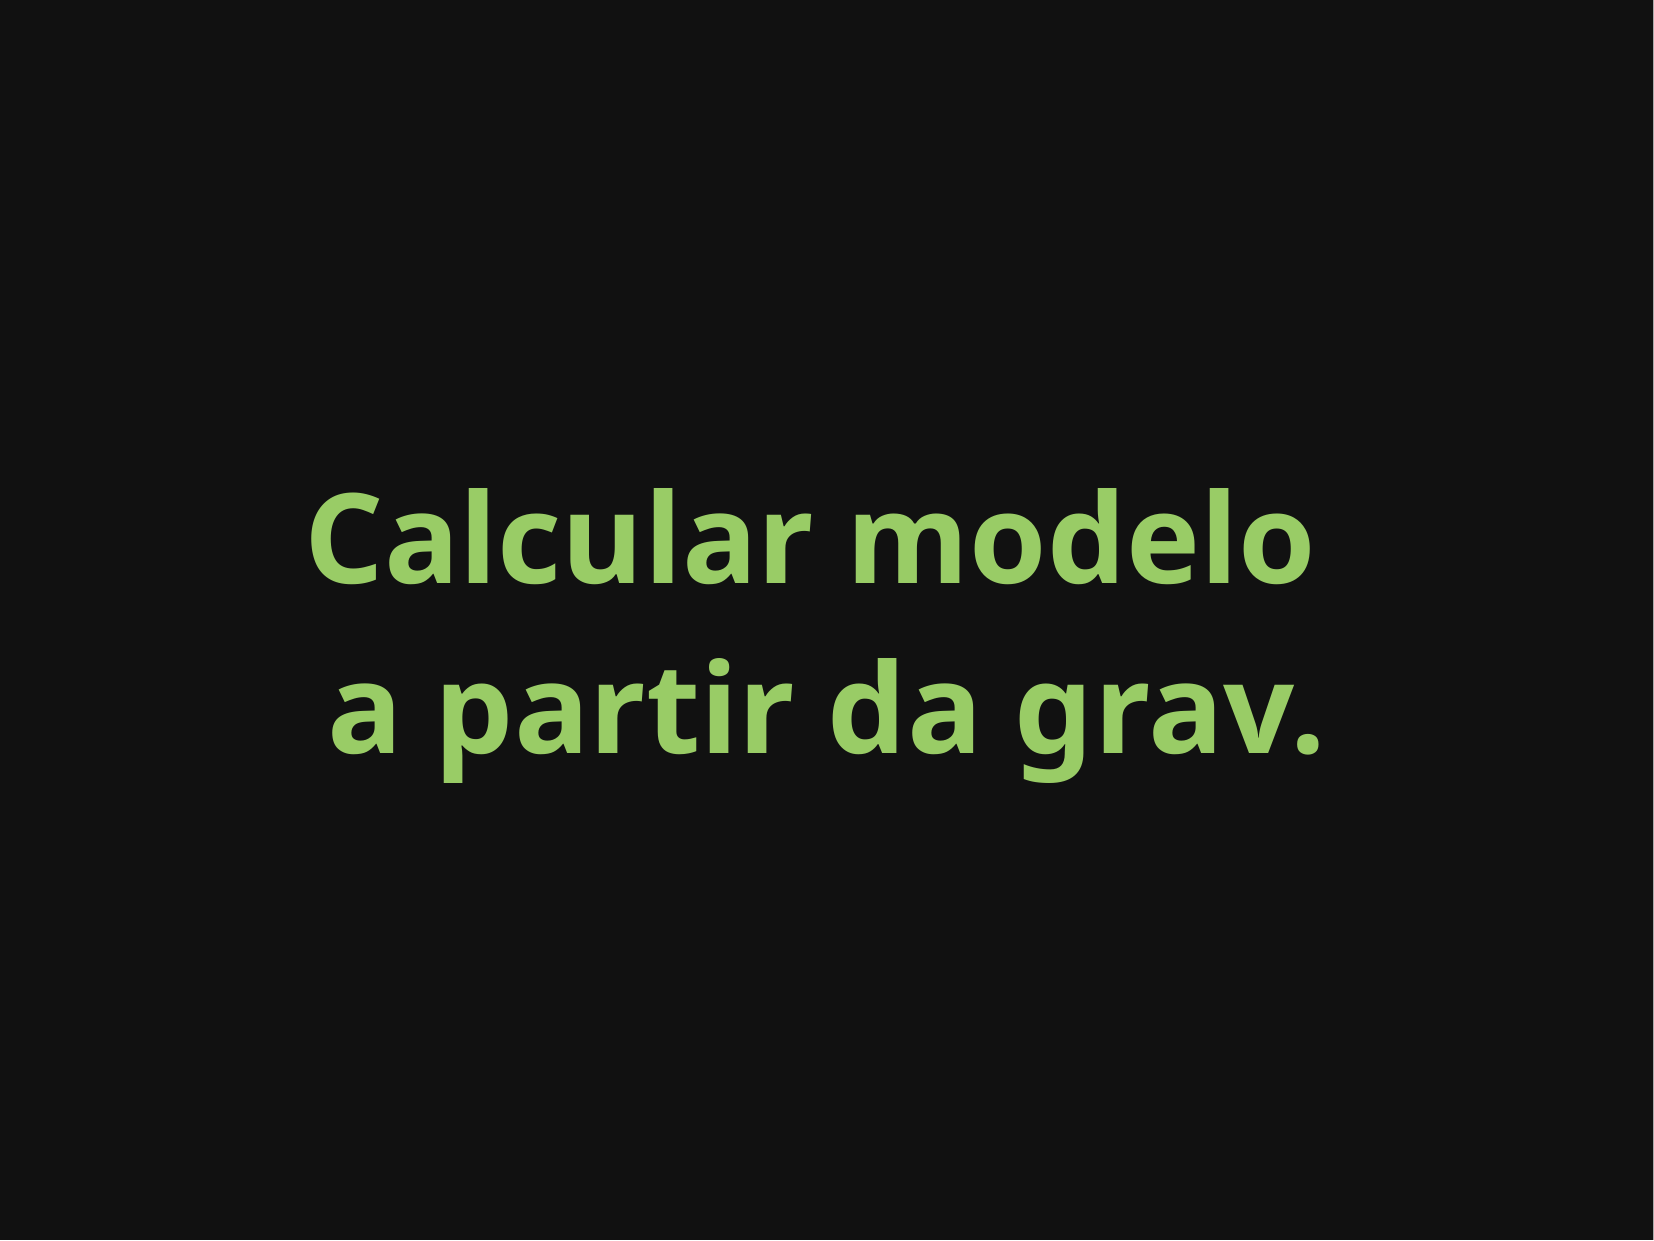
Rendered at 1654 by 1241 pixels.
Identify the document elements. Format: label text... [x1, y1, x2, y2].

title Calcular modelo a partir da grav. [82, 468, 1571, 773]
